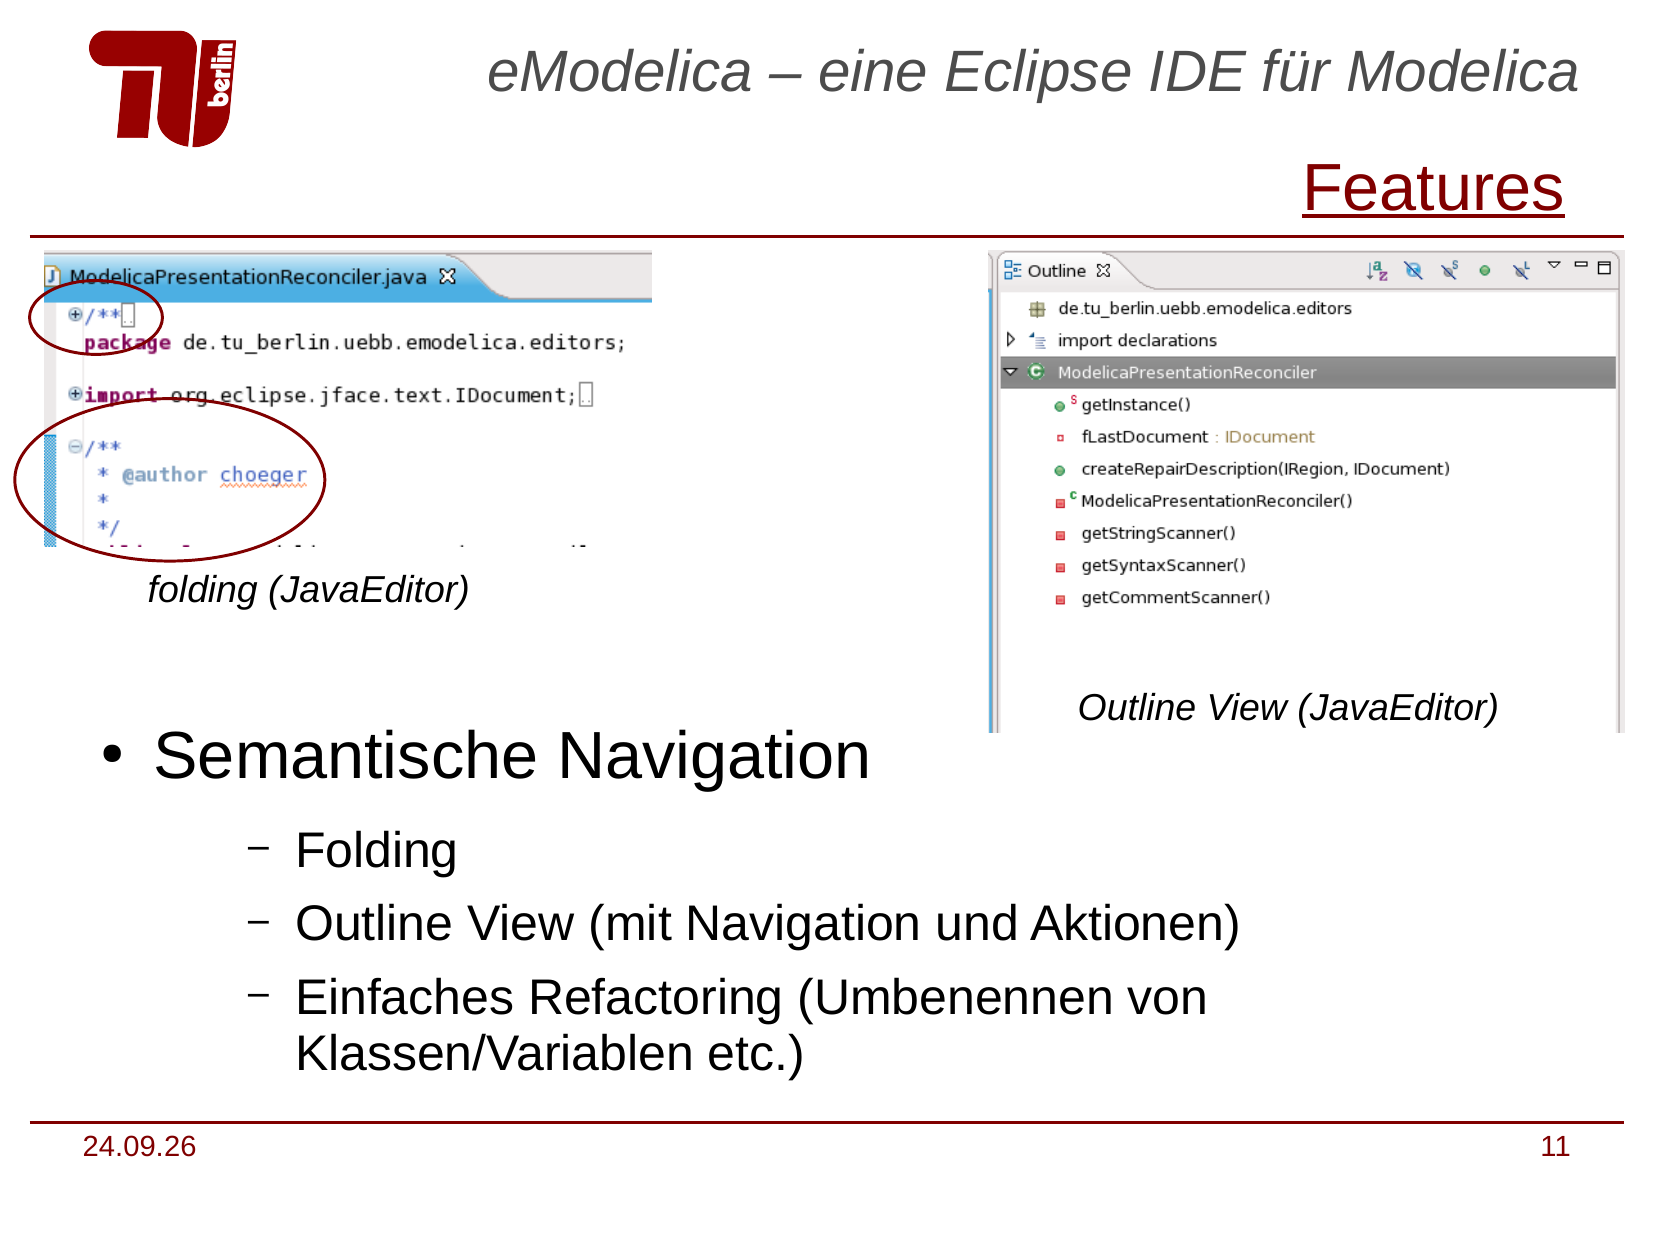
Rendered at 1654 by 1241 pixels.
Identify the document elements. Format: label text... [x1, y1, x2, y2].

list Semantische Navigation Folding Outline View (mit Navigation und Aktionen) Einfaches Refactoring (Umbenennen von Klassen/Variablen etc.) [82, 717, 1571, 1109]
text_box folding (JavaEditor) [132, 561, 606, 618]
picture [988, 250, 1625, 733]
picture [88, 29, 237, 147]
picture [44, 250, 652, 547]
picture [44, 401, 323, 547]
text_box Outline View (JavaEditor) [1062, 679, 1536, 736]
title Features [76, 147, 1565, 228]
picture [44, 530, 75, 547]
picture [44, 283, 160, 352]
